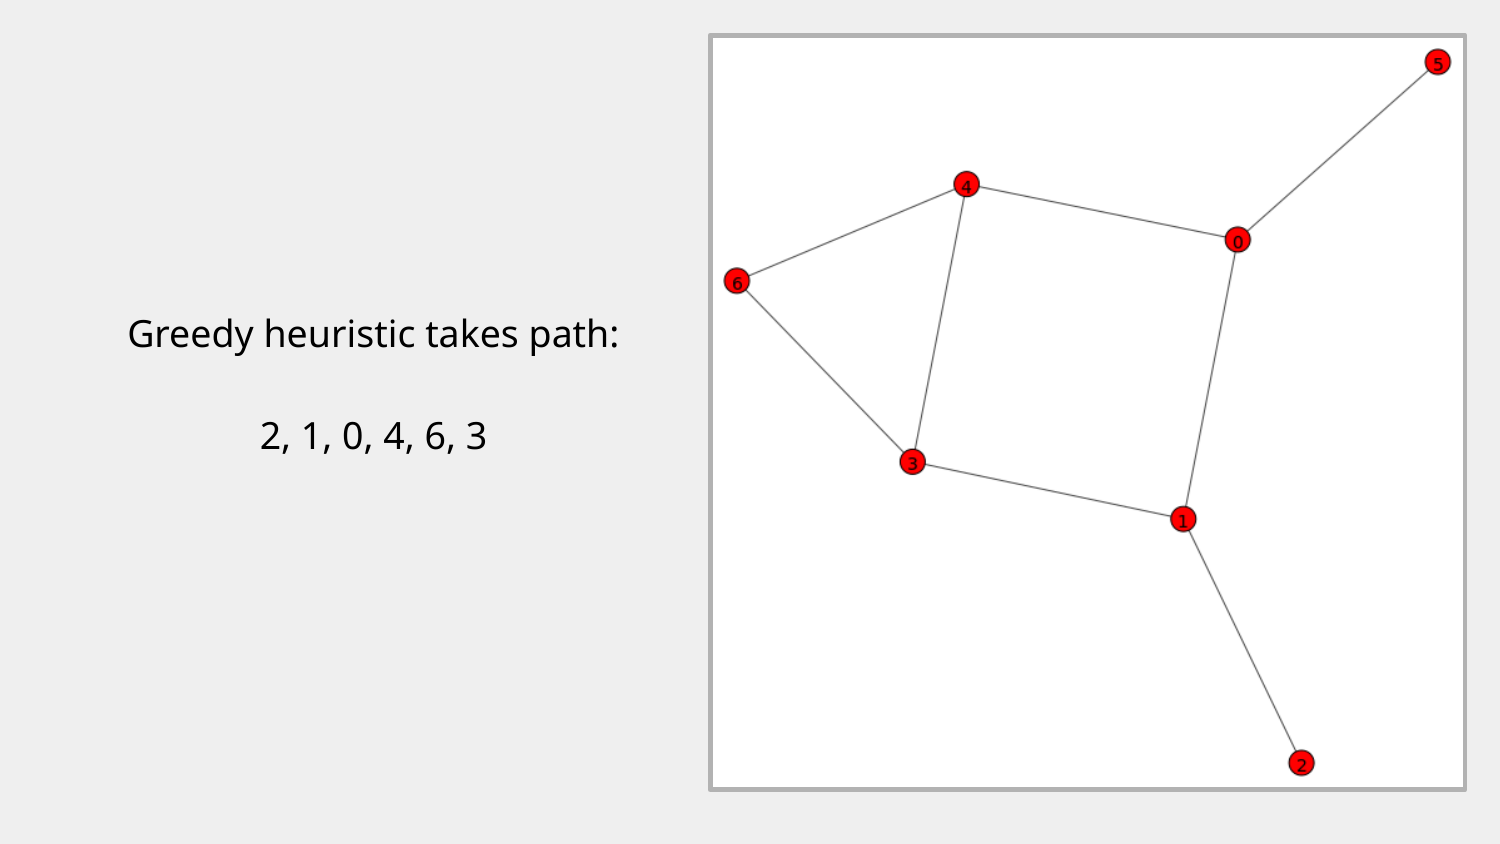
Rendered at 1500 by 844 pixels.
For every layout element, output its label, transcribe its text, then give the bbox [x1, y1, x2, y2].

picture [712, 37, 1463, 788]
text_box Greedy heuristic takes path: 2, 1, 0, 4, 6, 3 [112, 300, 615, 501]
